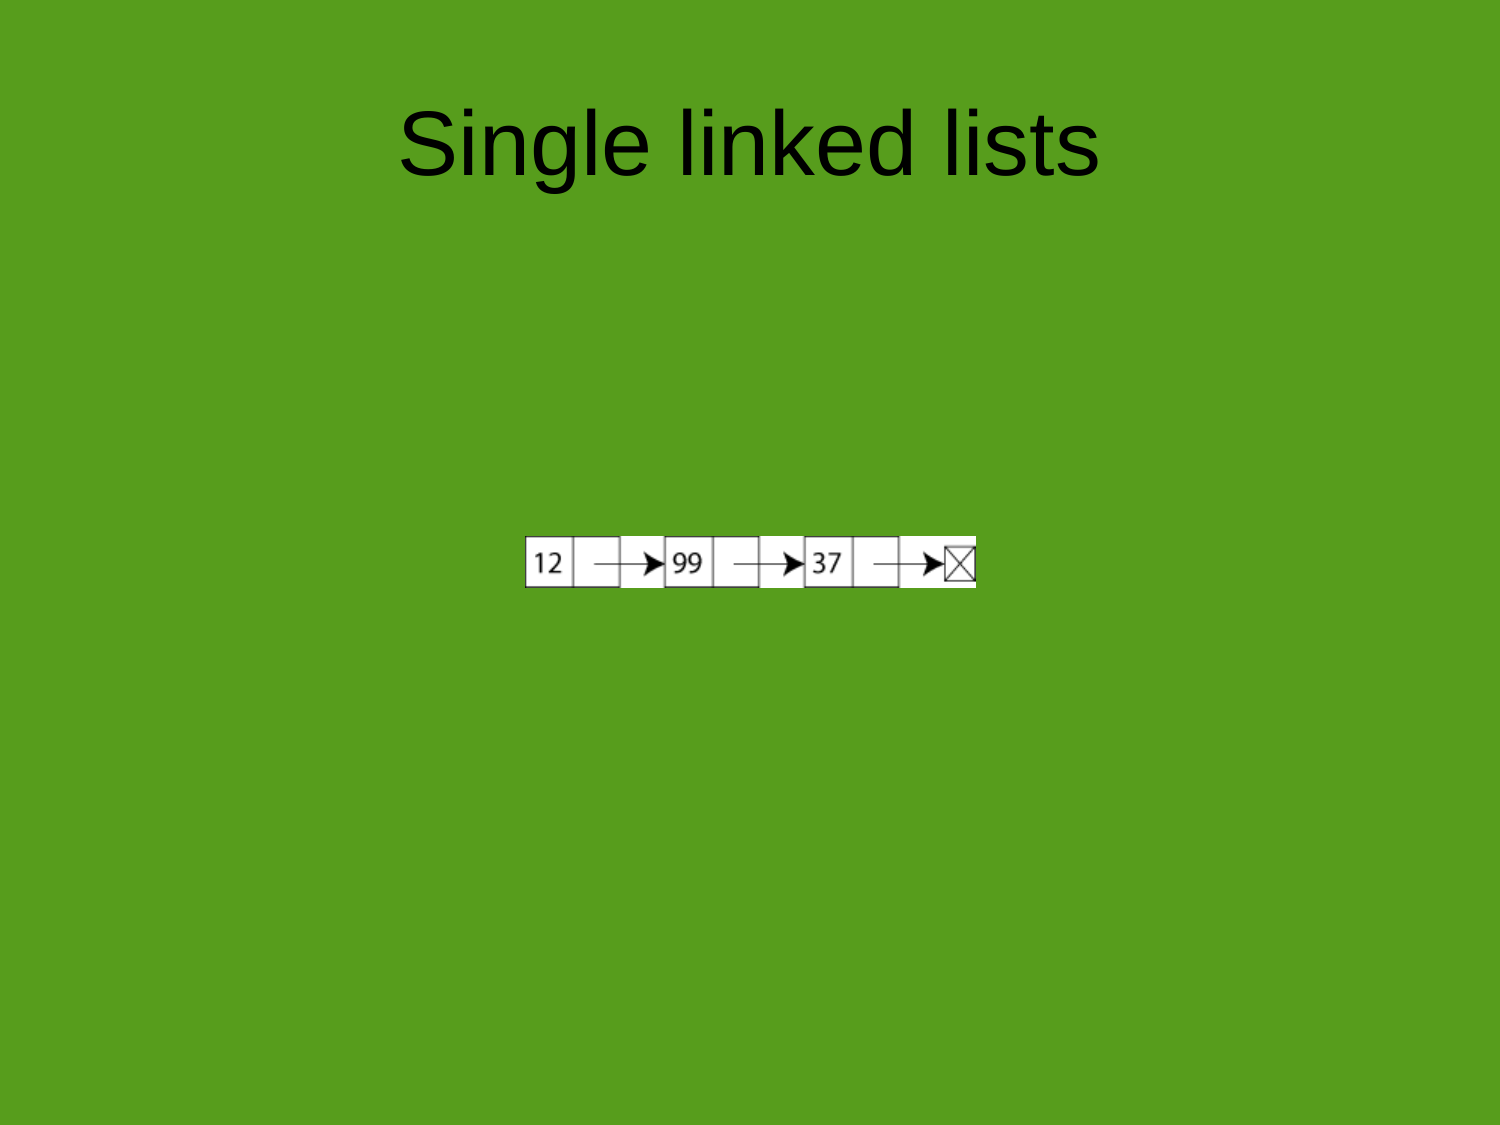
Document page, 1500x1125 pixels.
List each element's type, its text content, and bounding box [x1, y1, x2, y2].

picture [525, 536, 976, 589]
title Single linked lists [75, 45, 1426, 233]
